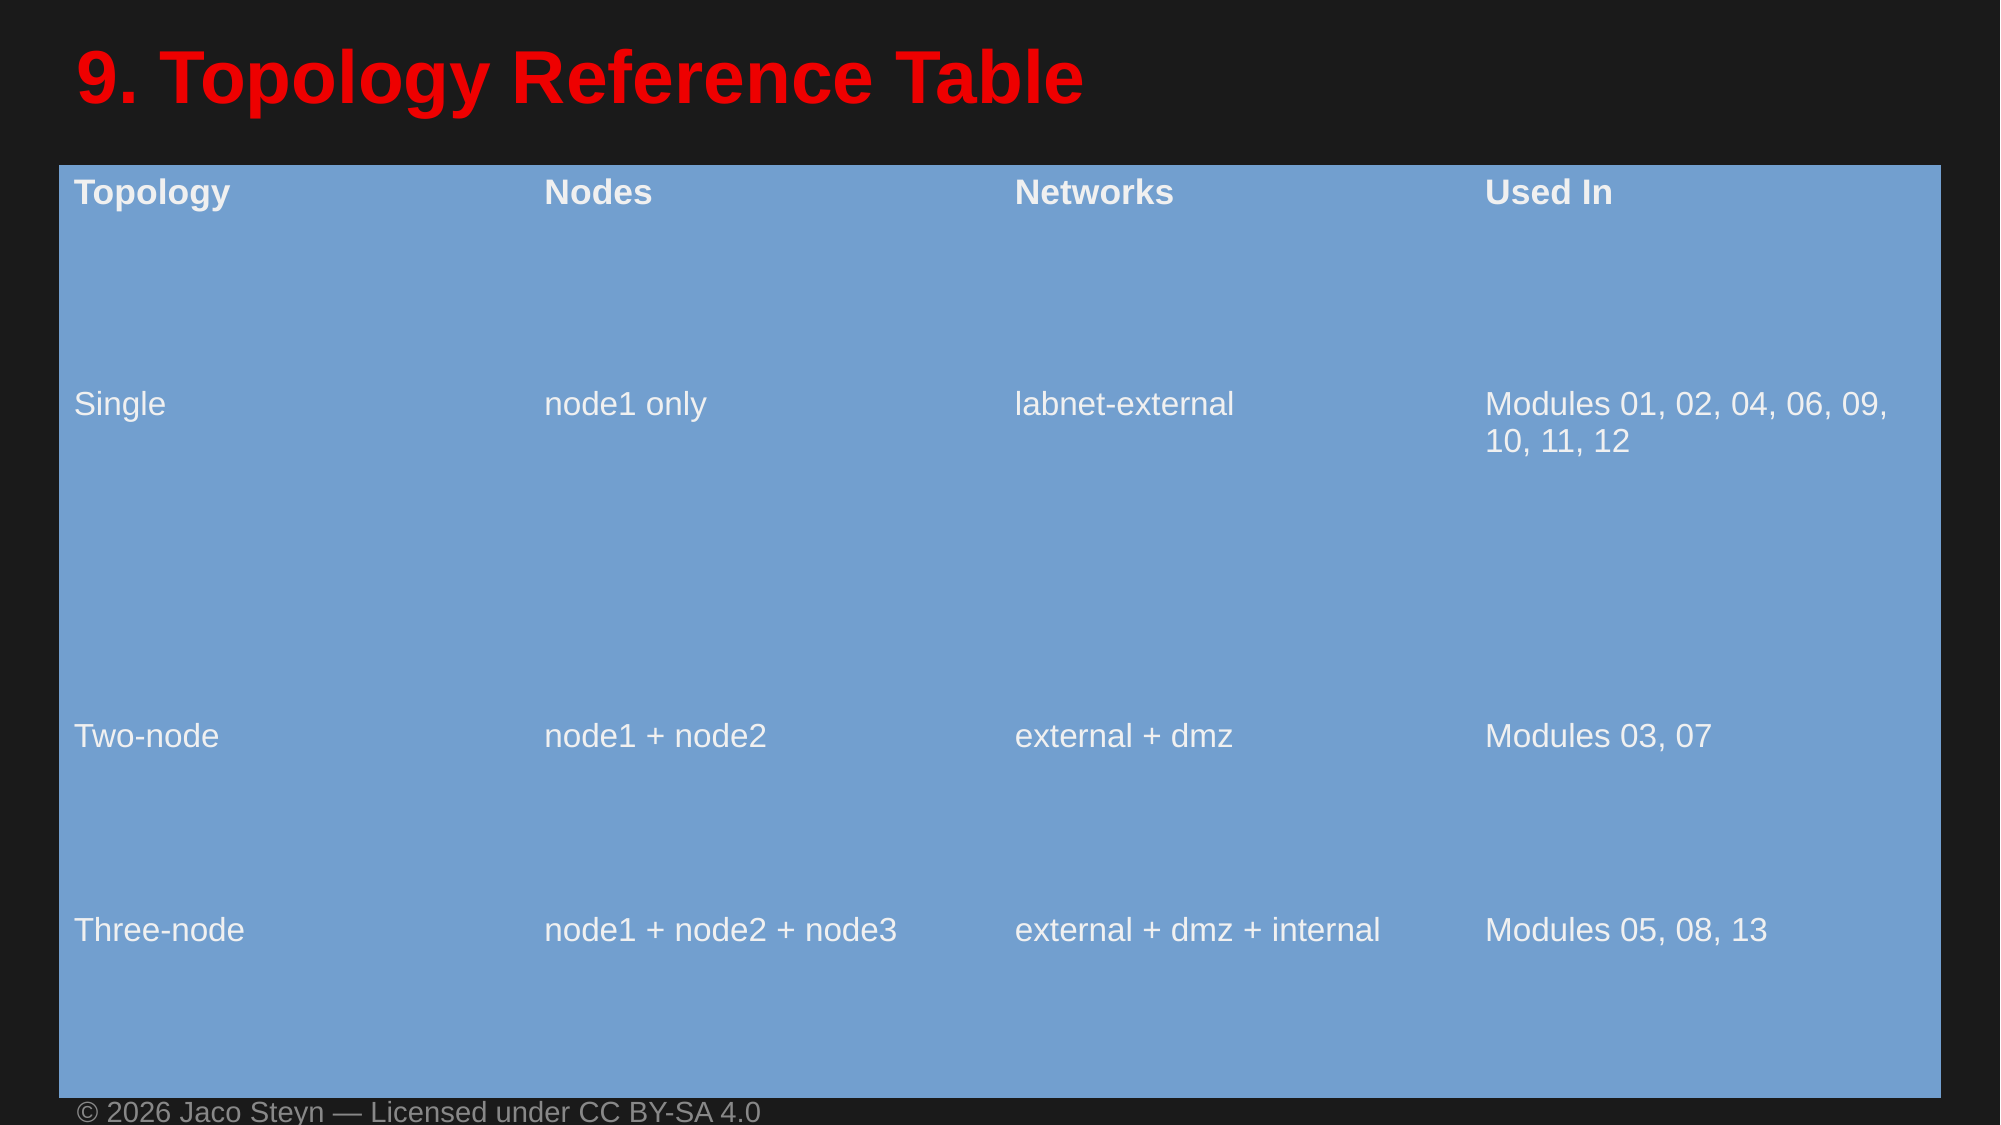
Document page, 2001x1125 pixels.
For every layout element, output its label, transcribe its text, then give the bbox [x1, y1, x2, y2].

table_header Nodes [530, 165, 1000, 378]
table_cell labnet-external [1000, 378, 1471, 710]
table_cell Modules 01, 02, 04, 06, 09, 10, 11, 12 [1471, 378, 1941, 710]
table_cell Modules 03, 07 [1471, 710, 1941, 904]
table_cell node1 + node2 [530, 710, 1000, 904]
table_cell Single [59, 378, 530, 710]
table_cell external + dmz + internal [1000, 904, 1471, 1083]
table_cell node1 only [530, 378, 1000, 710]
table_cell external + dmz [1000, 710, 1471, 904]
table_cell Three-node [59, 904, 530, 1083]
table_cell node1 + node2 + node3 [530, 904, 1000, 1083]
table_cell Two-node [59, 710, 530, 904]
text_box © 2026 Jaco Steyn — Licensed under CC BY-SA 4.0 [59, 1083, 1942, 1120]
table_header Used In [1471, 165, 1941, 378]
table_cell Modules 05, 08, 13 [1471, 904, 1941, 1083]
text_box 9. Topology Reference Table [59, 23, 1942, 142]
table_header Networks [1000, 165, 1471, 378]
table_header Topology [59, 165, 530, 378]
